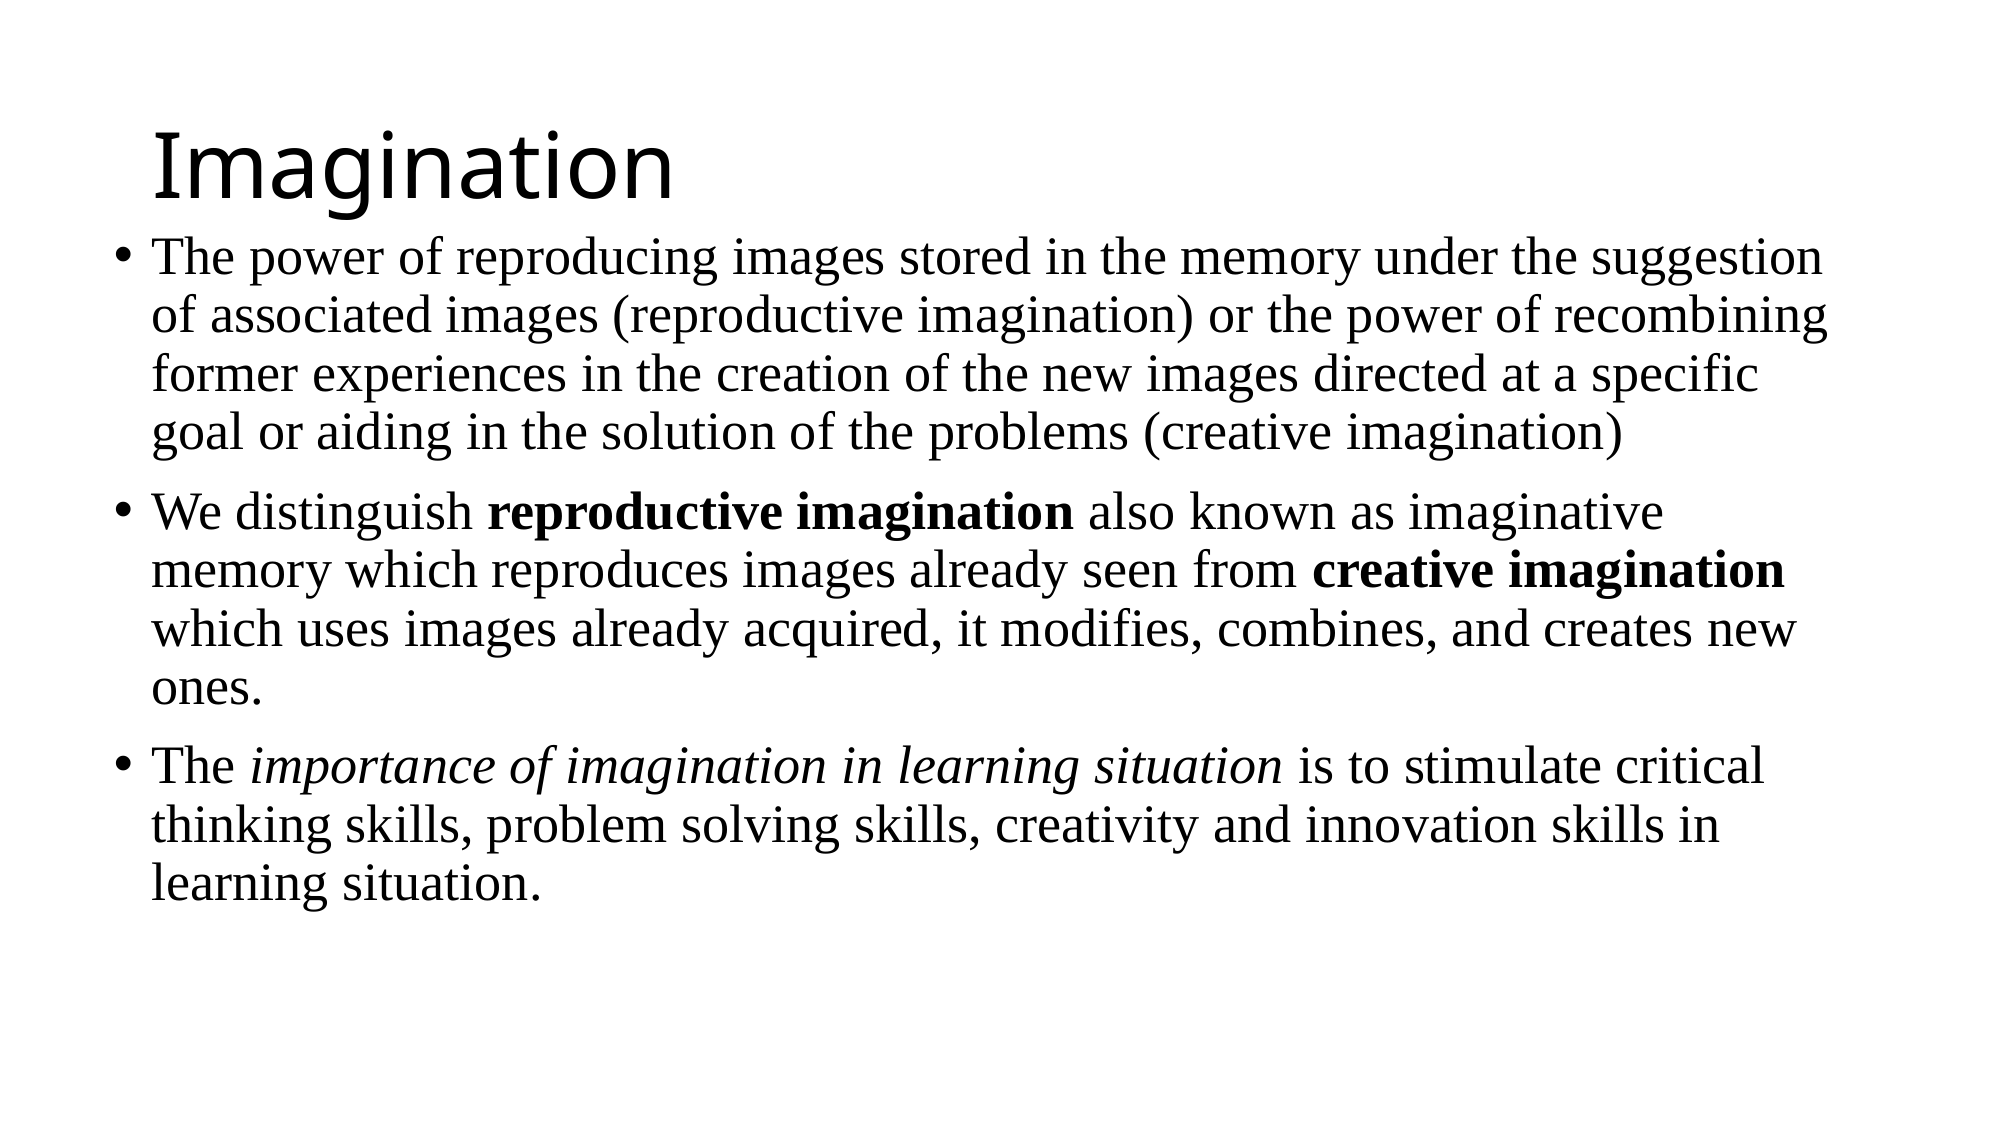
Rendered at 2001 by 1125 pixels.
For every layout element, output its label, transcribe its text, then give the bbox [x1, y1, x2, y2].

list The power of reproducing images stored in the memory under the suggestion of associated images (reproductive imagination) or the power of recombining former experiences in the creation of the new images directed at a specific goal or aiding in the solution of the problems (creative imagination) We distinguish reproductive imagination also known as imaginative memory which reproduces images already seen from creative imagination which uses images already acquired, it modifies, combines, and creates new ones. The importance of imagination in learning situation is to stimulate critical thinking skills, problem solving skills, creativity and innovation skills in learning situation. [98, 220, 1863, 1014]
title Imagination [137, 59, 1863, 220]
